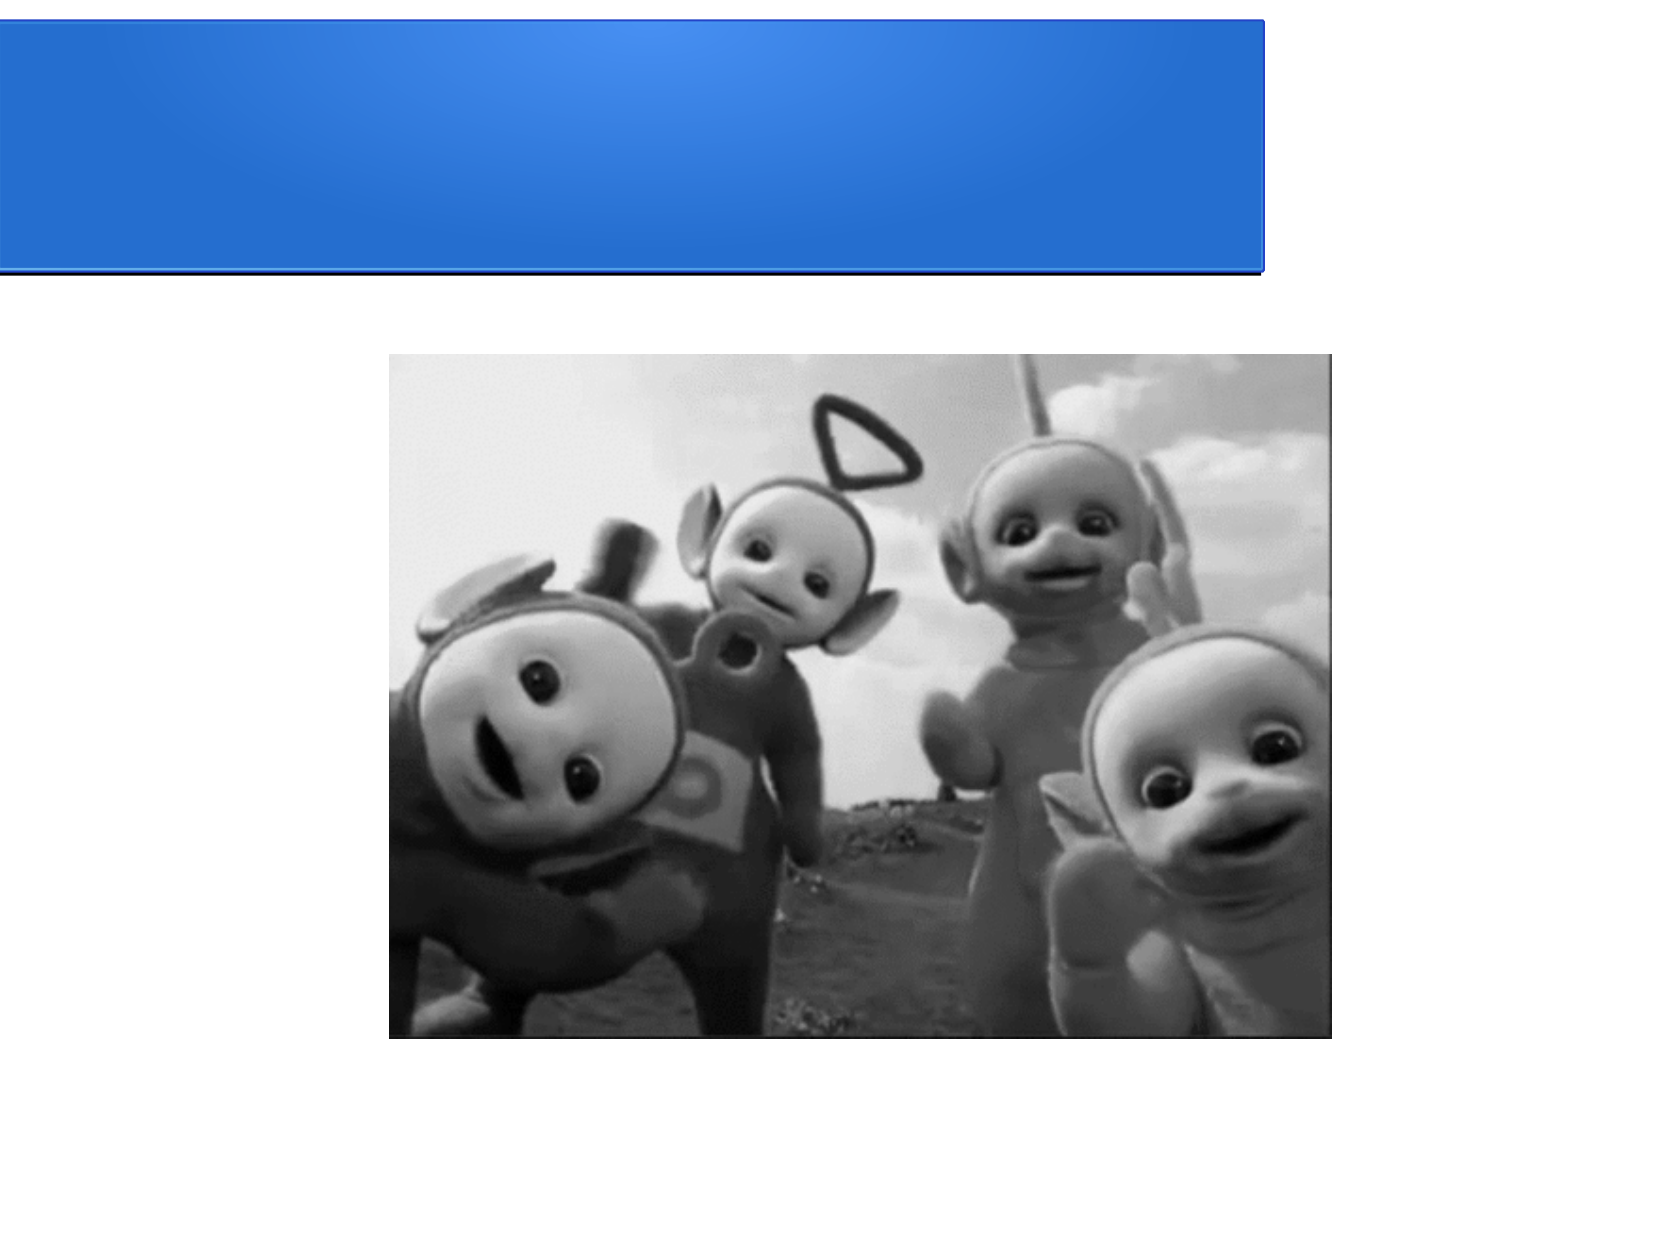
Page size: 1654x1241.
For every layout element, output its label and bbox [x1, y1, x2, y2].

picture [389, 354, 1332, 1039]
